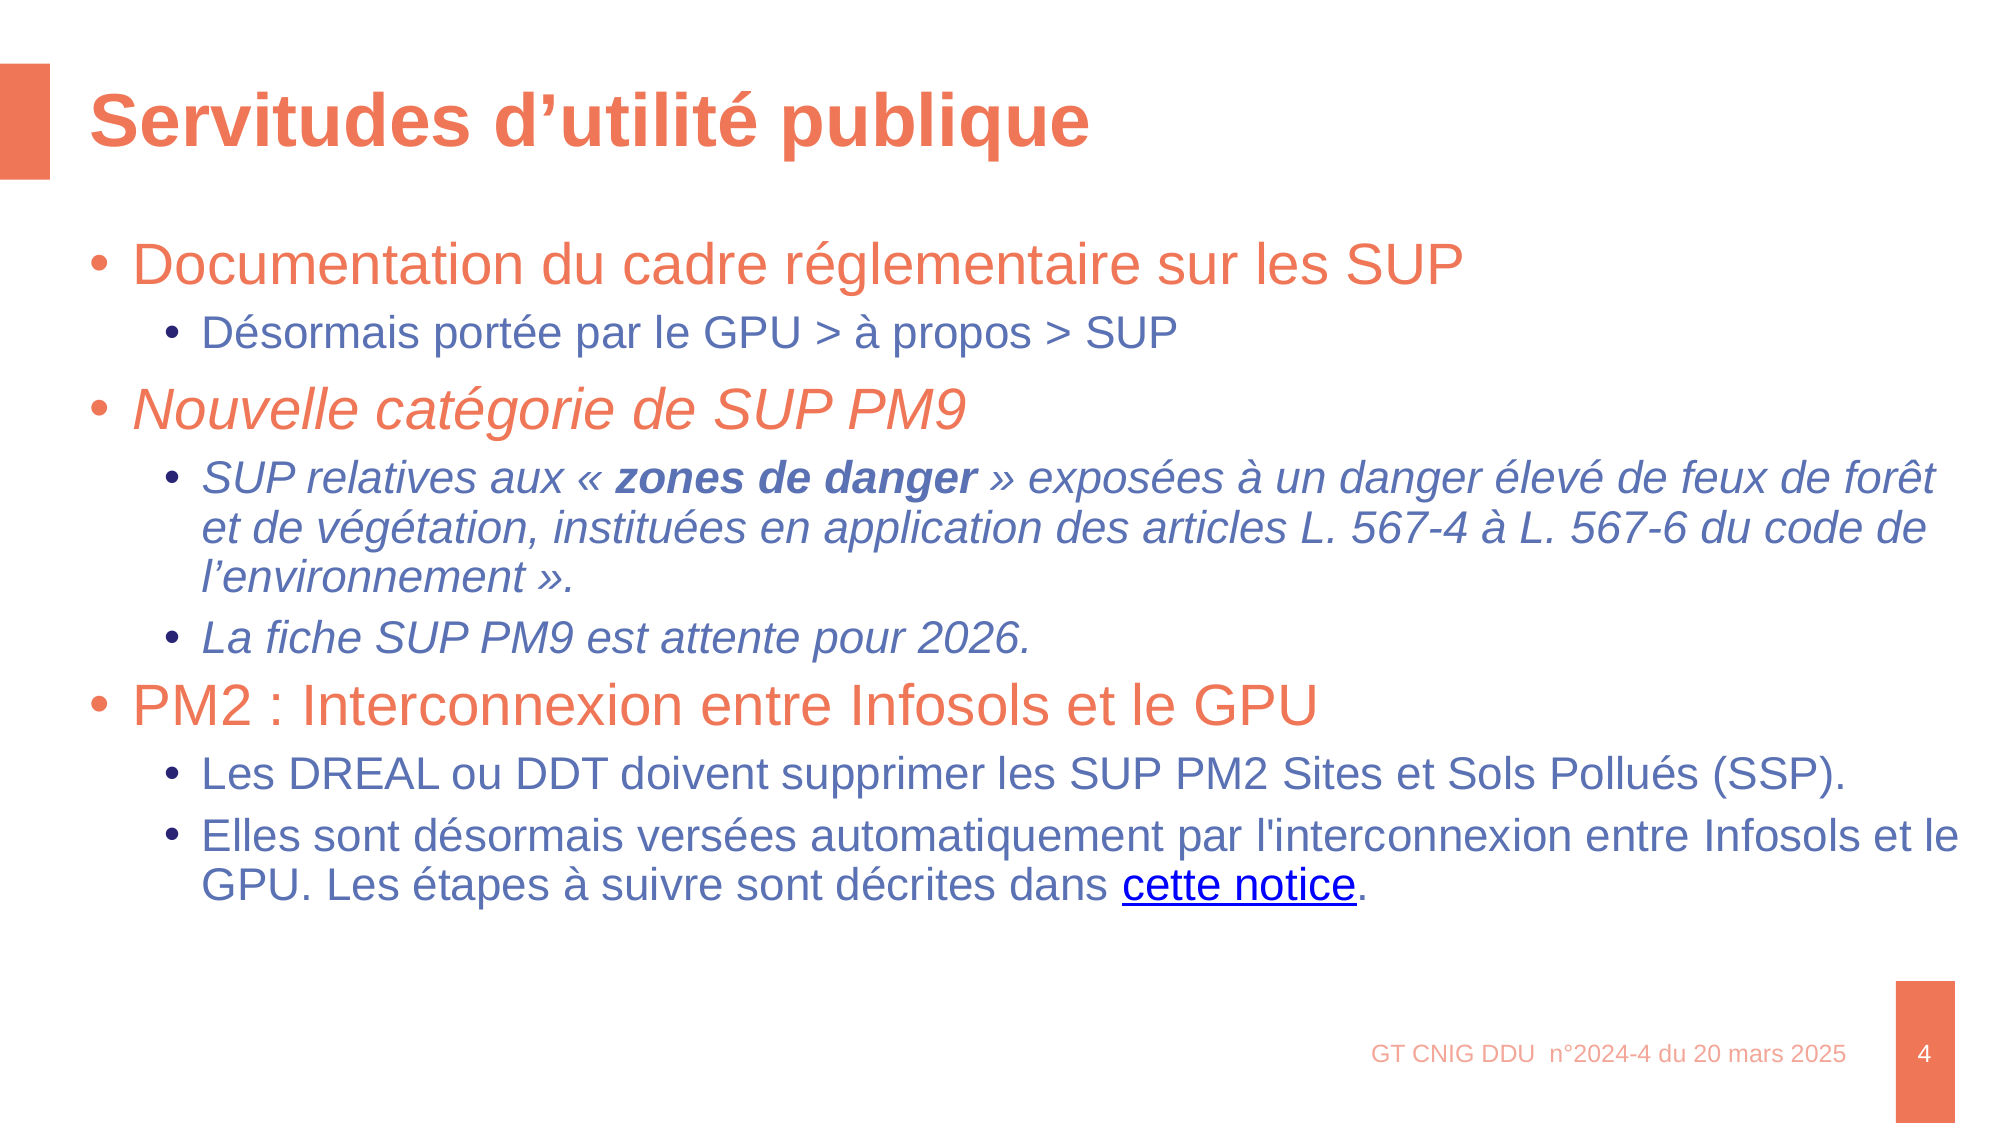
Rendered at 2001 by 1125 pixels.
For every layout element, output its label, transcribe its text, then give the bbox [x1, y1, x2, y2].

title Servitudes d’utilité publique [74, 70, 1863, 174]
list Documentation du cadre réglementaire sur les SUP Désormais portée par le GPU > à propos > SUP Nouvelle catégorie de SUP PM9 SUP relatives aux « zones de danger » exposées à un danger élevé de feux de forêt et de végétation, instituées en application des articles L. 567-4 à L. 567-6 du code de l’environnement ». La fiche SUP PM9 est attente pour 2026. PM2 : Interconnexion entre Infosols et le GPU Les DREAL ou DDT doivent supprimer les SUP PM2 Sites et Sols Pollués (SSP). Elles sont désormais versées automatiquement par l'interconnexion entre Infosols et le GPU. Les étapes à suivre sont décrites dans cette notice. [74, 227, 1979, 985]
